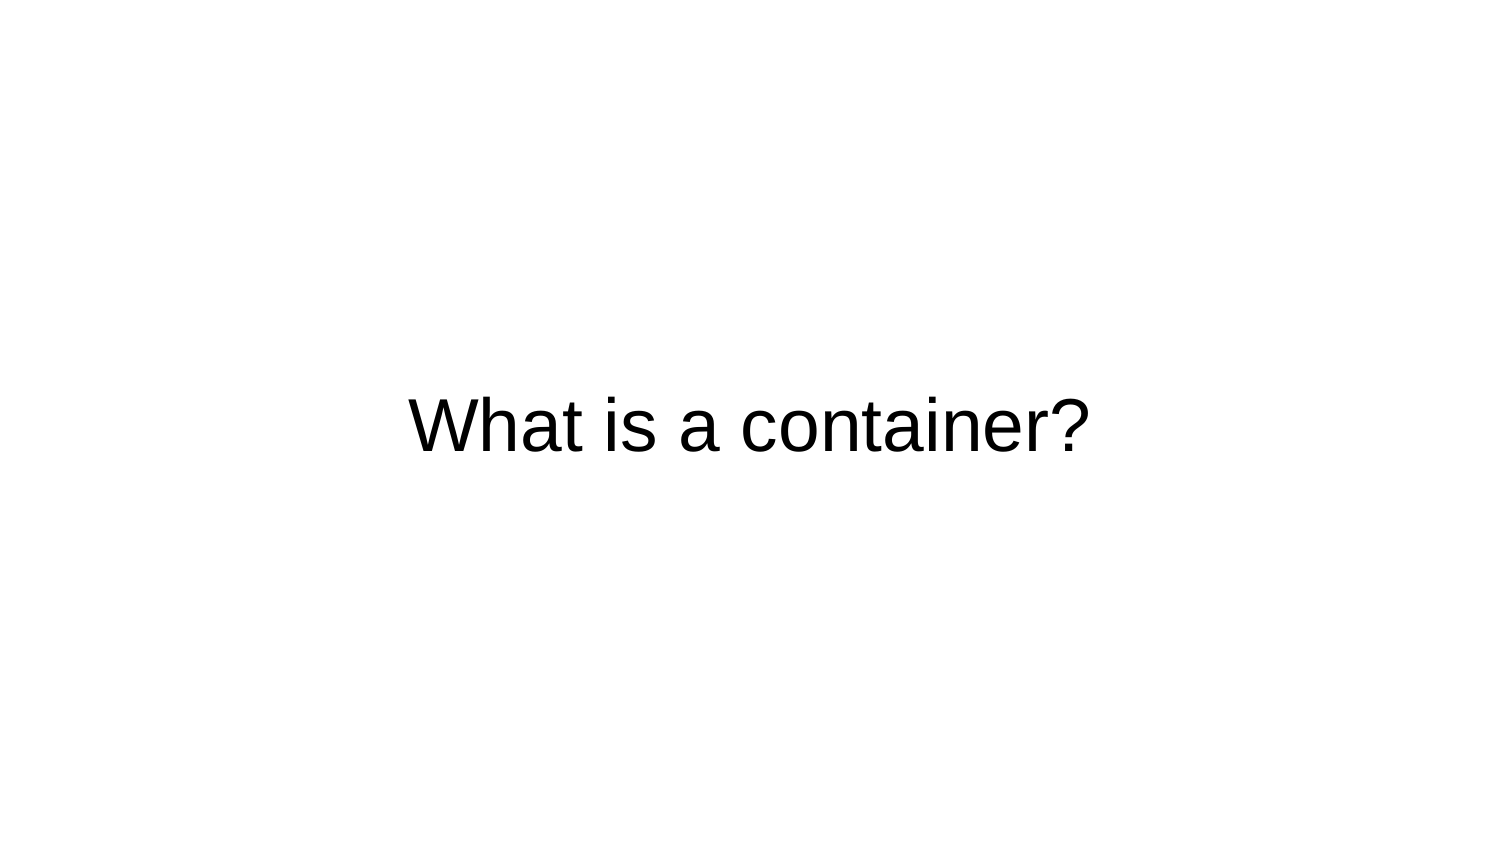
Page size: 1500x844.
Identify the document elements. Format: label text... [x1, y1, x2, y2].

title What is a container? [51, 352, 1449, 491]
